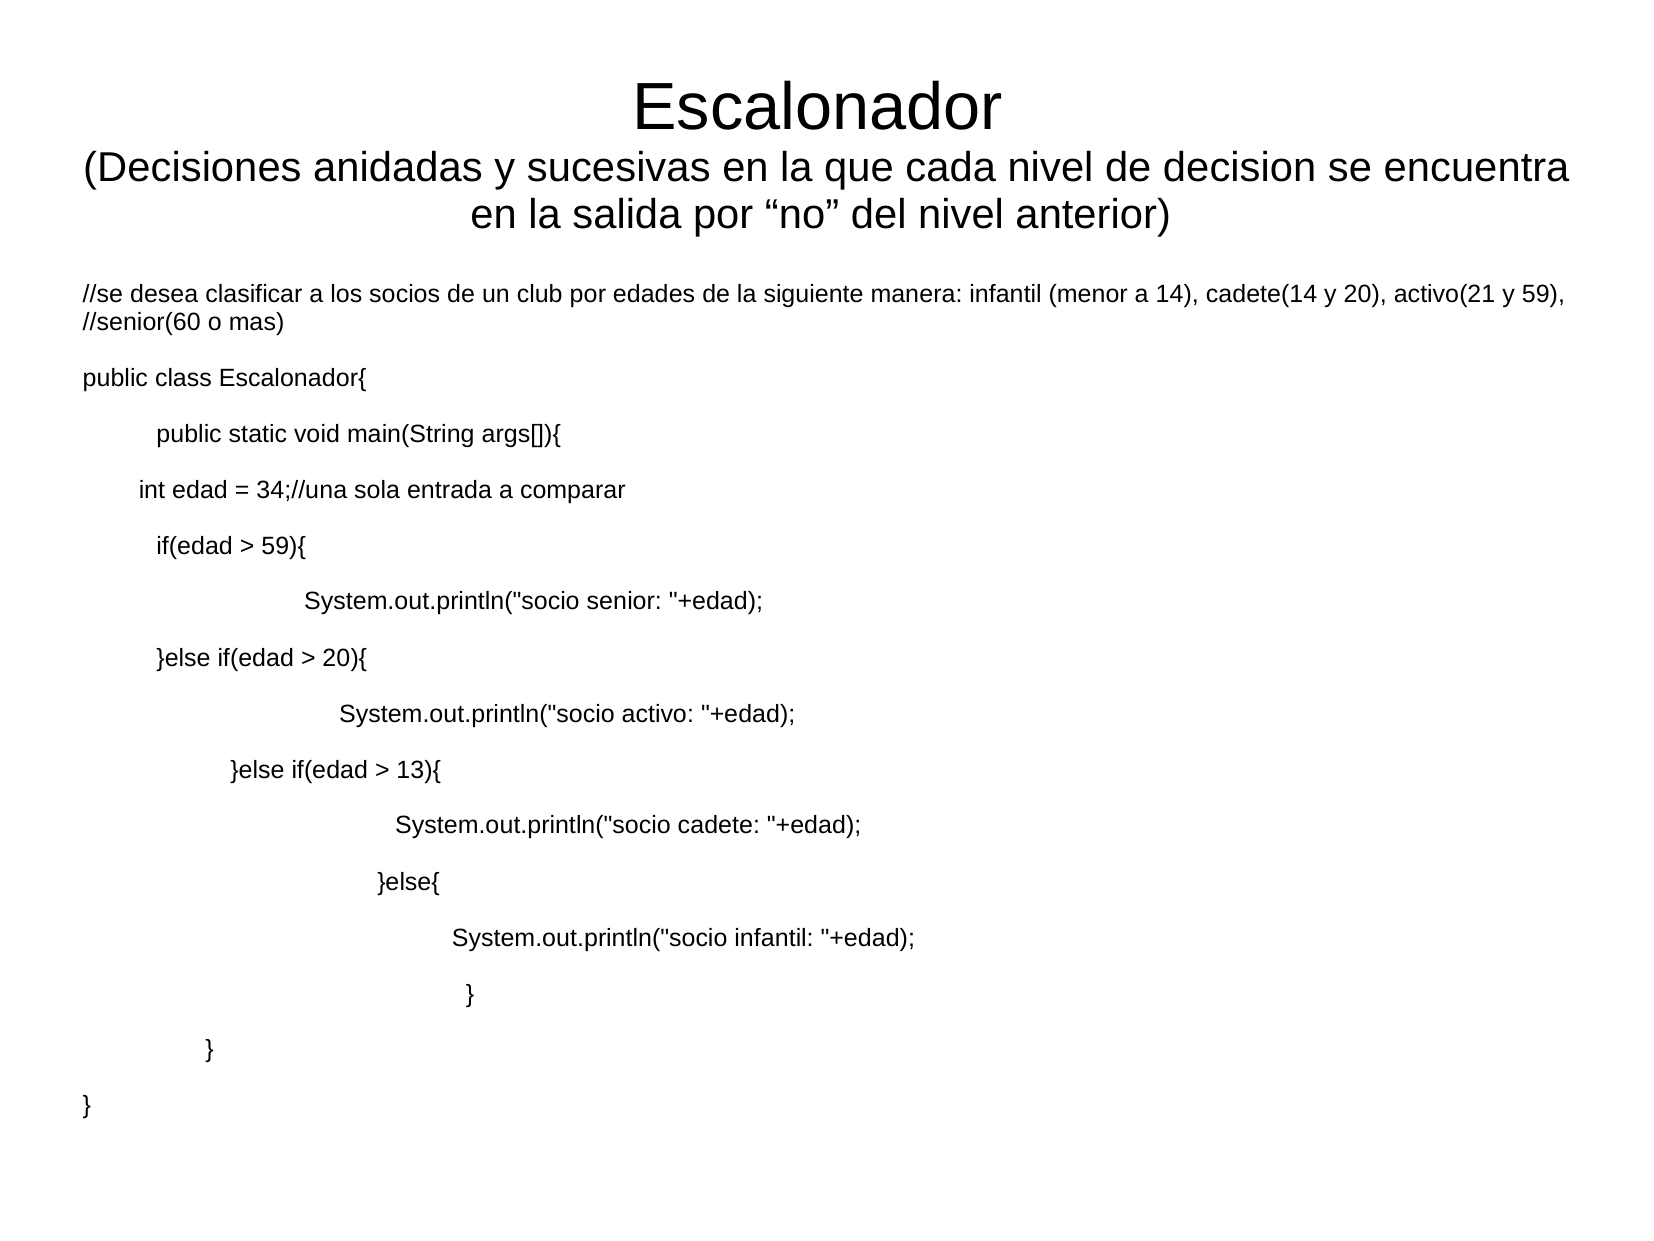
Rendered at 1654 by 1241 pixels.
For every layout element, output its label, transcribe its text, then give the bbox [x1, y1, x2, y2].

title Escalonador (Decisiones anidadas y sucesivas en la que cada nivel de decision se encuentra en la salida por “no” del nivel anterior) [82, 49, 1571, 257]
subtitle //se desea clasificar a los socios de un club por edades de la siguiente manera: infantil (menor a 14), cadete(14 y 20), activo(21 y 59), //senior(60 o mas) public class Escalonador{ public static void main(String args[]){ int edad = 34;//una sola entrada a comparar if(edad > 59){ System.out.println("socio senior: "+edad); }else if(edad > 20){ System.out.println("socio activo: "+edad); }else if(edad > 13){ System.out.println("socio cadete: "+edad); }else{ System.out.println("socio infantil: "+edad); } } } [82, 279, 1571, 1120]
